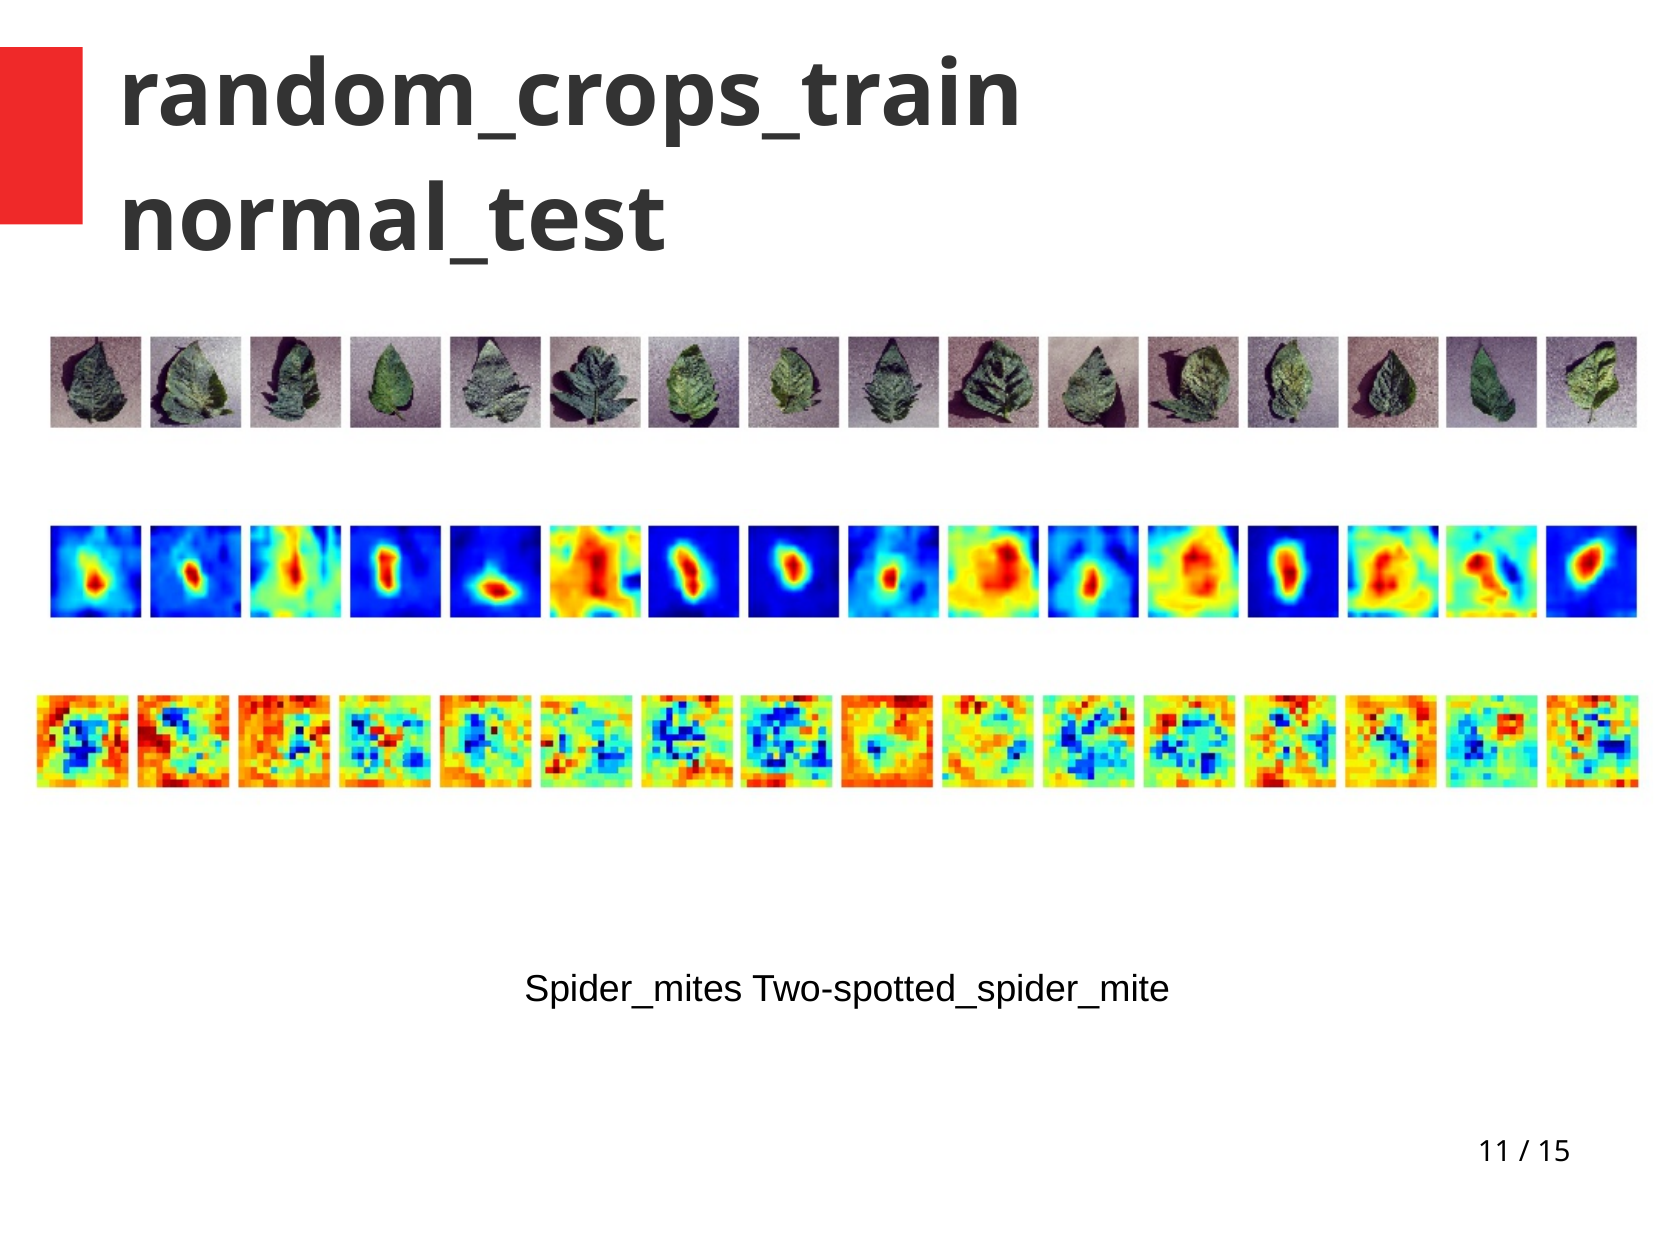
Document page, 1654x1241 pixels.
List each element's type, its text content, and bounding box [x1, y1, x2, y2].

picture [0, 509, 1654, 655]
picture [0, 680, 1654, 826]
picture [0, 320, 1654, 466]
text_box Spider_mites Two-spotted_spider_mite [509, 960, 1186, 1017]
title random_crops_train normal_test [118, 45, 1571, 260]
